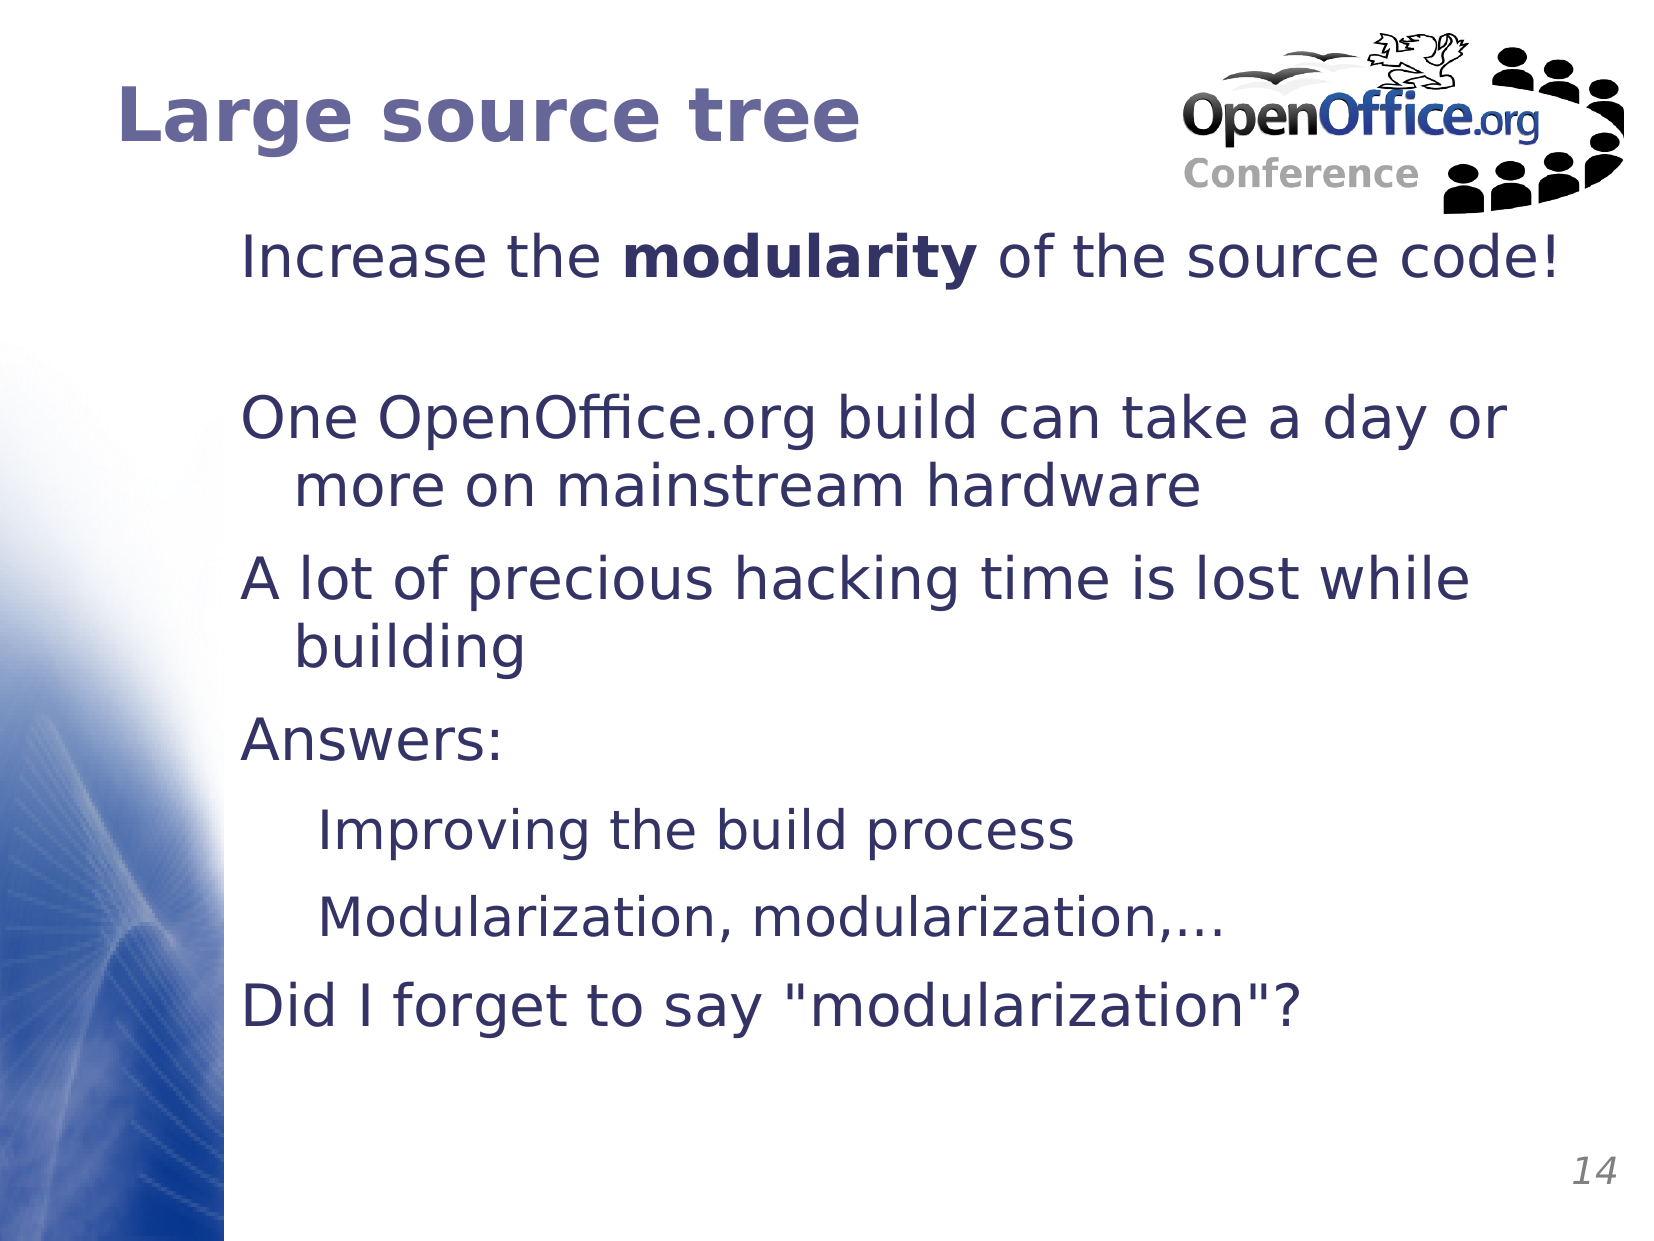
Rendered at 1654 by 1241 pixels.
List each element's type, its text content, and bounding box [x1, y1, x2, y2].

title Large source tree [26, 58, 989, 172]
picture [0, 0, 224, 1241]
list Increase the modularity of the source code! One OpenOffice.org build can take a day or more on mainstream hardware A lot of precious hacking time is lost while building Answers: Improving the build process Modularization, modularization,... Did I forget to say "modularization"? [223, 223, 1619, 1133]
picture [1183, 33, 1624, 214]
